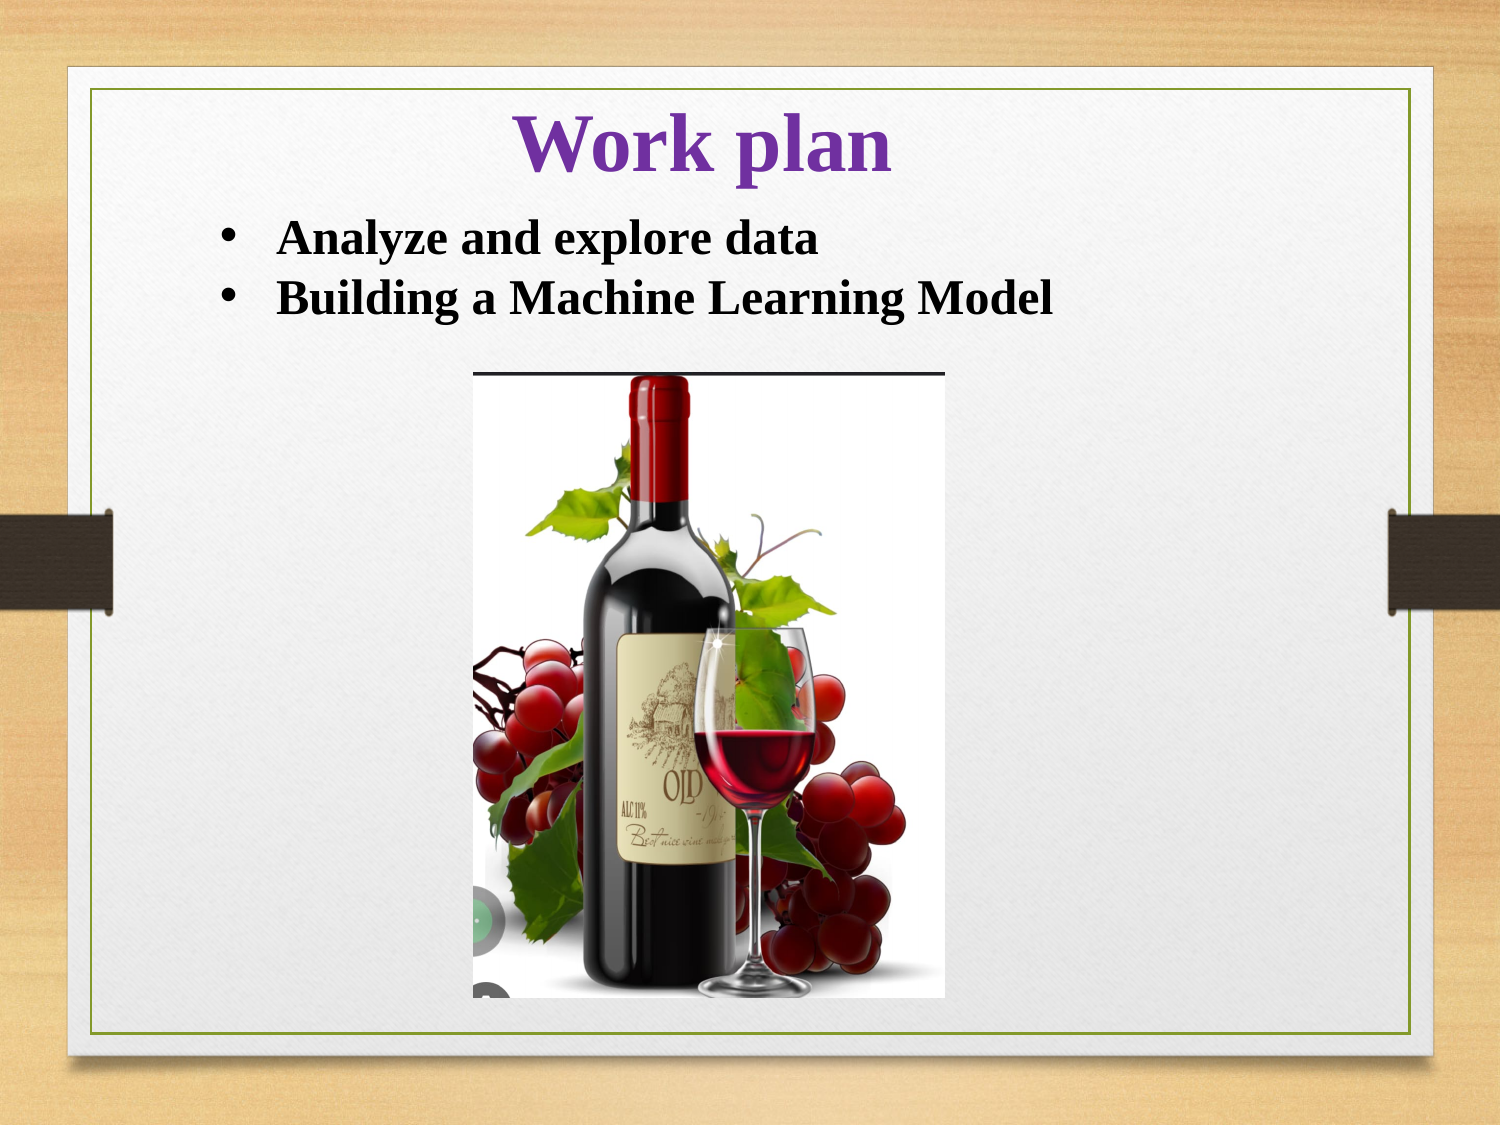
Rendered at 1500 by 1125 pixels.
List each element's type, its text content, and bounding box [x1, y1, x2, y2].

text_box Work plan [353, 81, 1147, 197]
picture [0, 0, 1500, 1125]
text_box Analyze and explore data Building a Machine Learning Model [204, 197, 1292, 379]
